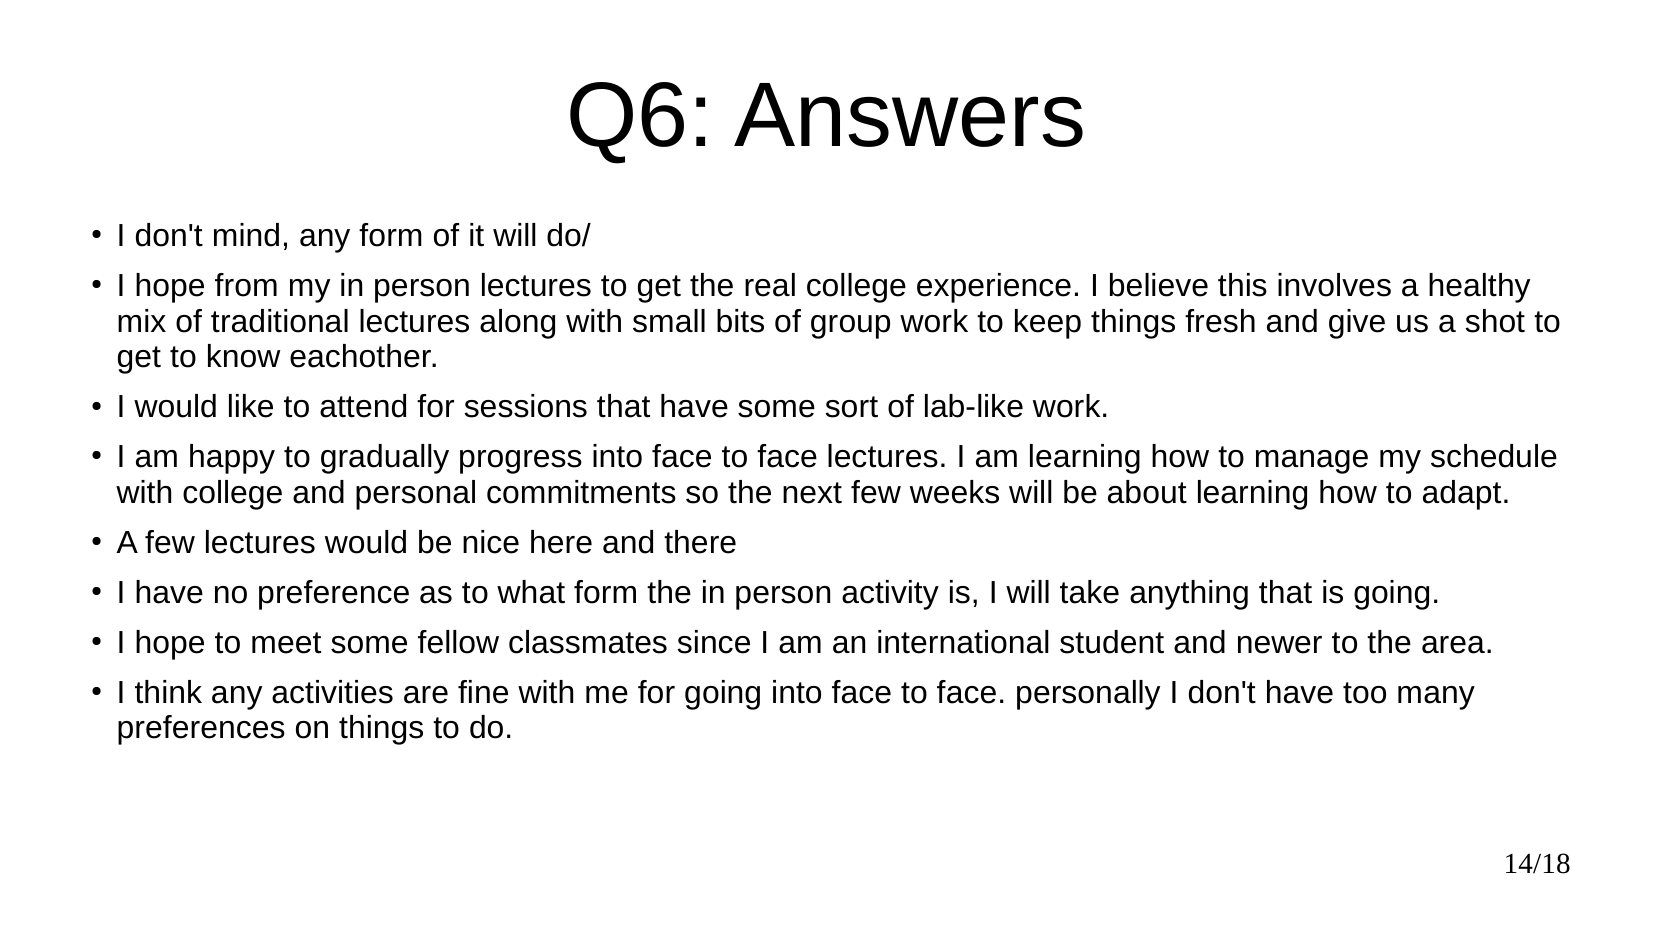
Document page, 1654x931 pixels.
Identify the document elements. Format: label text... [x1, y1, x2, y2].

title Q6: Answers [82, 37, 1571, 193]
list I don't mind, any form of it will do/ I hope from my in person lectures to get the real college experience. I believe this involves a healthy mix of traditional lectures along with small bits of group work to keep things fresh and give us a shot to get to know eachother. I would like to attend for sessions that have some sort of lab-like work. I am happy to gradually progress into face to face lectures. I am learning how to manage my schedule with college and personal commitments so the next few weeks will be about learning how to adapt. A few lectures would be nice here and there I have no preference as to what form the in person activity is, I will take anything that is going. I hope to meet some fellow classmates since I am an international student and newer to the area. I think any activities are fine with me for going into face to face. personally I don't have too many preferences on things to do. [82, 217, 1571, 758]
